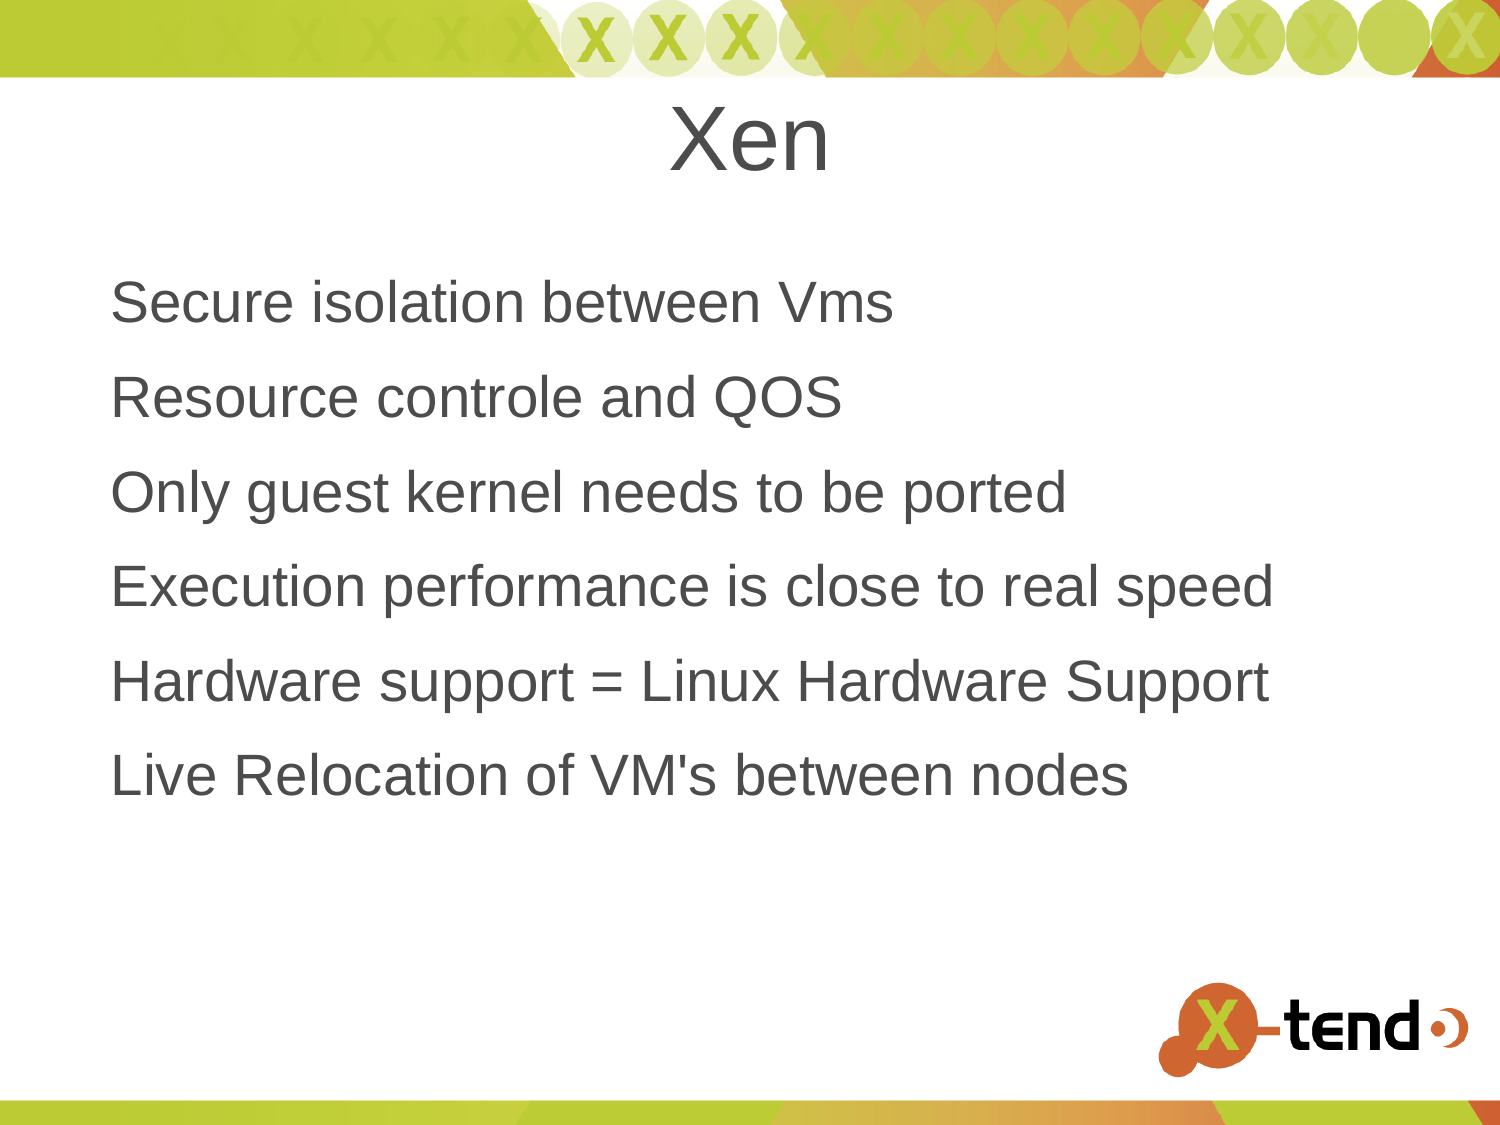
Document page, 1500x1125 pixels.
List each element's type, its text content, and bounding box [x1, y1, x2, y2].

picture [0, 0, 1500, 1125]
list Secure isolation between Vms Resource controle and QOS Only guest kernel needs to be ported Execution performance is close to real speed Hardware support = Linux Hardware Support Live Relocation of VM's between nodes [78, 262, 1476, 1113]
title Xen [75, 45, 1426, 233]
